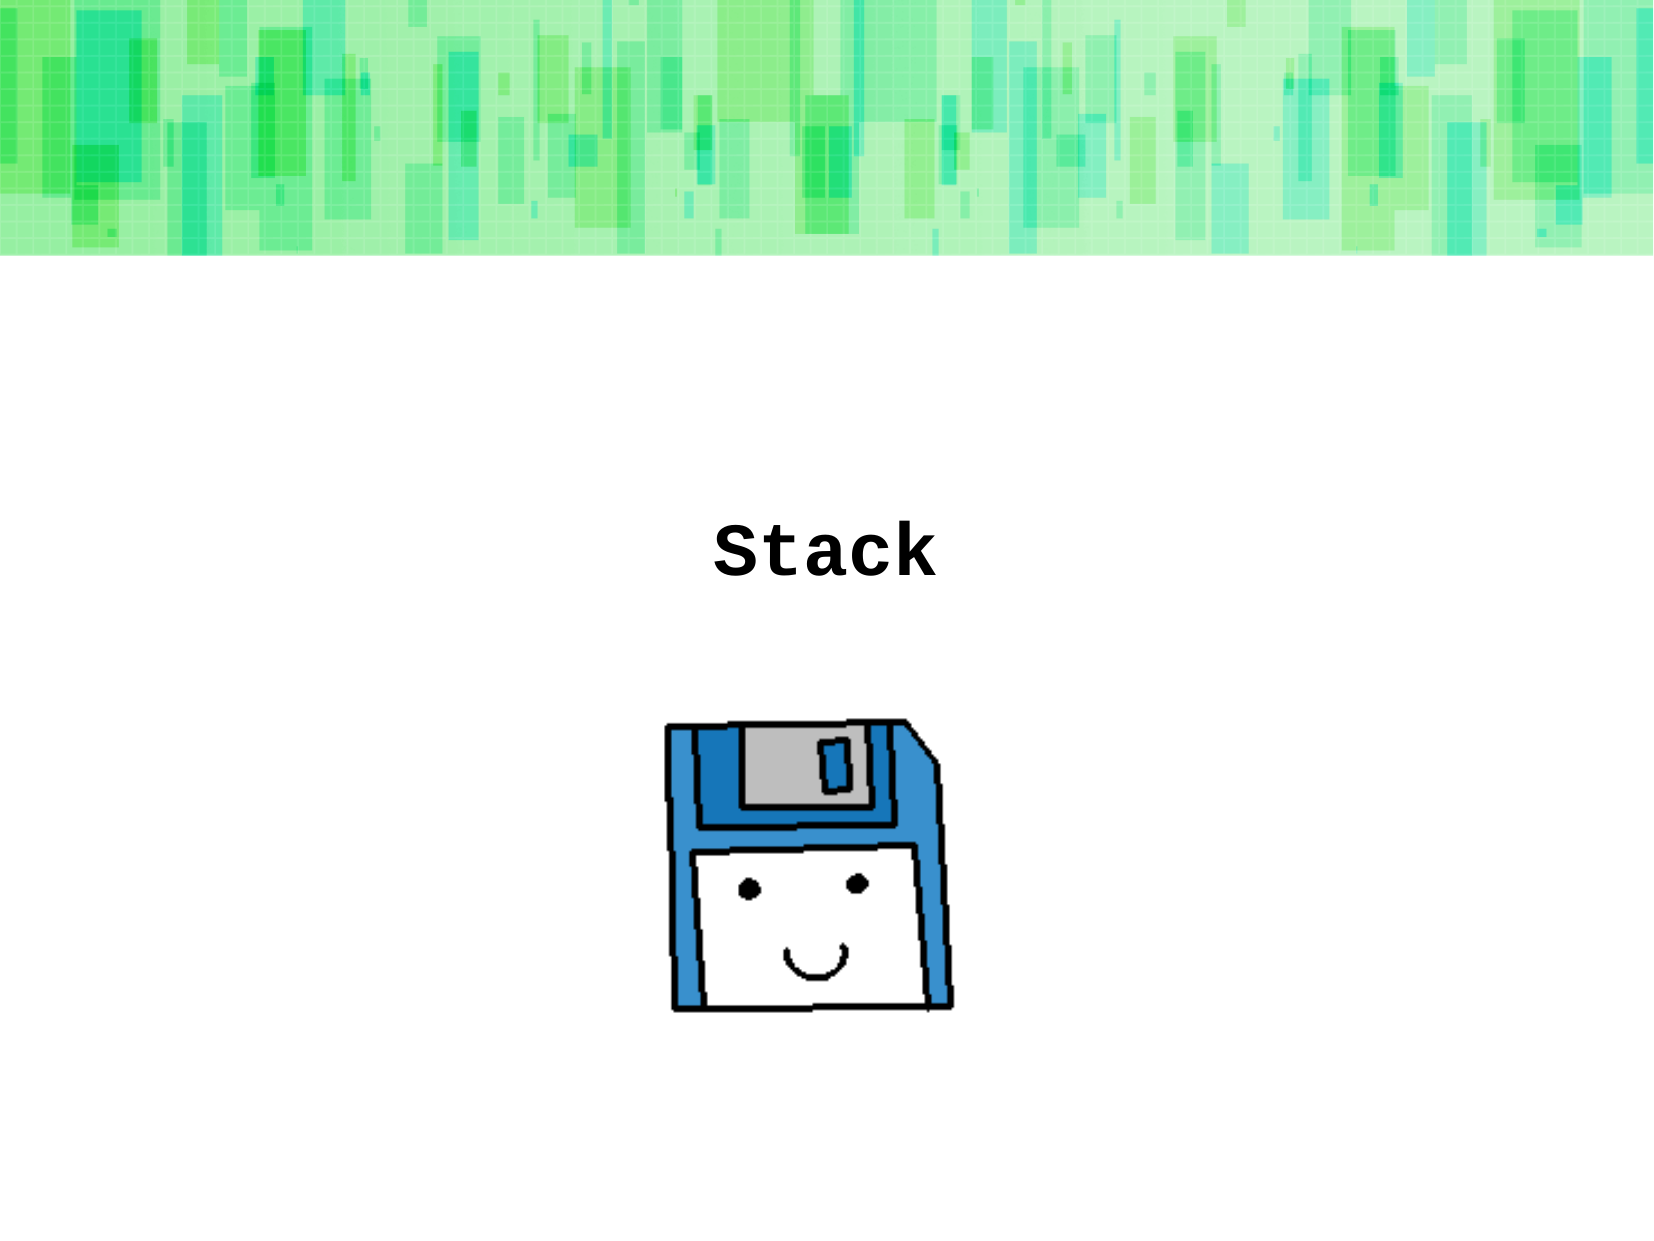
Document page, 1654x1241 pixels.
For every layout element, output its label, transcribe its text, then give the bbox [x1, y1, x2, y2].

subtitle Stack [82, 285, 1571, 826]
picture [0, 0, 1654, 1241]
